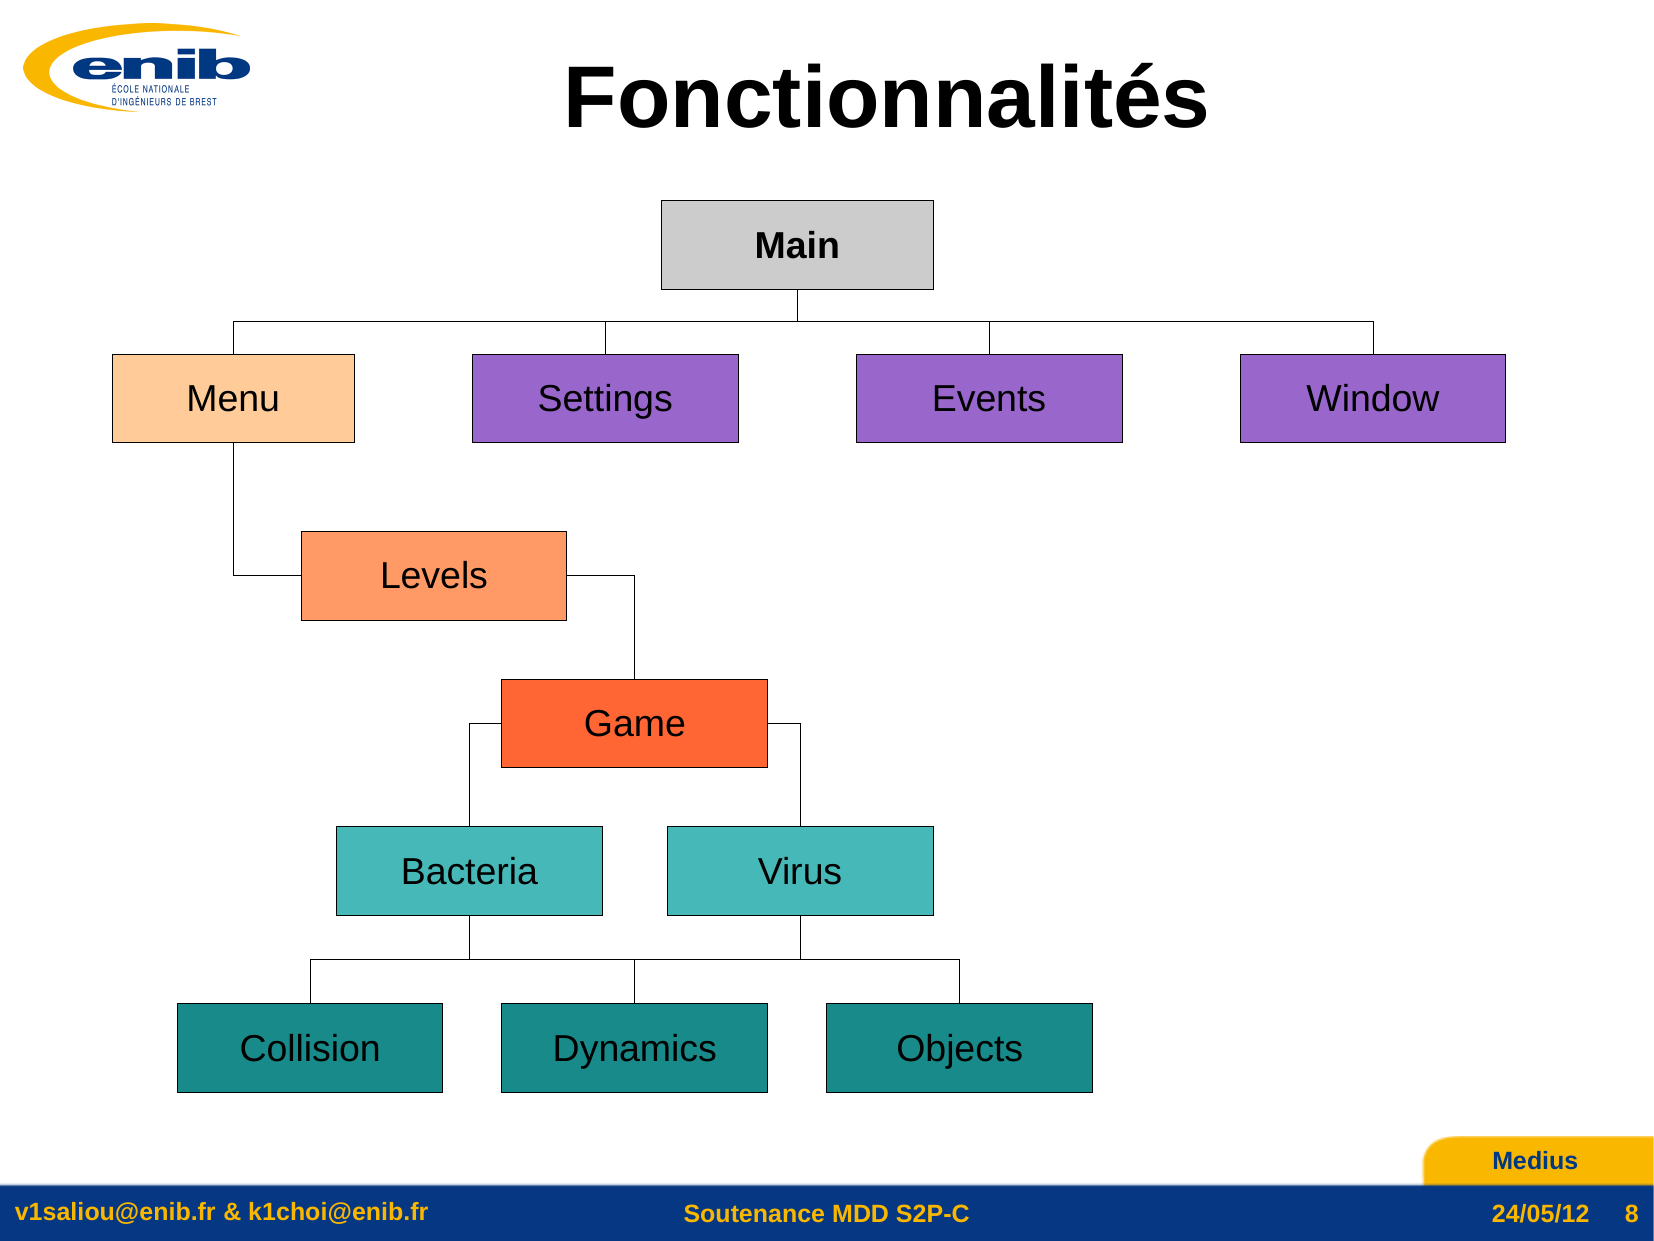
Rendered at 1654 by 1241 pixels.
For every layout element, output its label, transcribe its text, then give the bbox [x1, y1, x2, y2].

picture [23, 23, 250, 112]
text_box Fonctionnalités [549, 41, 1226, 154]
text_box Game [501, 679, 768, 768]
text_box Events [856, 354, 1123, 443]
text_box Window [1240, 354, 1506, 443]
text_box Menu [112, 354, 355, 443]
text_box Main [661, 200, 934, 290]
text_box Levels [301, 531, 567, 621]
text_box Objects [826, 1003, 1093, 1093]
text_box Settings [472, 354, 739, 443]
picture [0, 1136, 1654, 1241]
text_box Collision [177, 1003, 443, 1093]
text_box Bacteria [336, 826, 603, 916]
text_box Virus [667, 826, 934, 916]
text_box Dynamics [501, 1003, 768, 1093]
